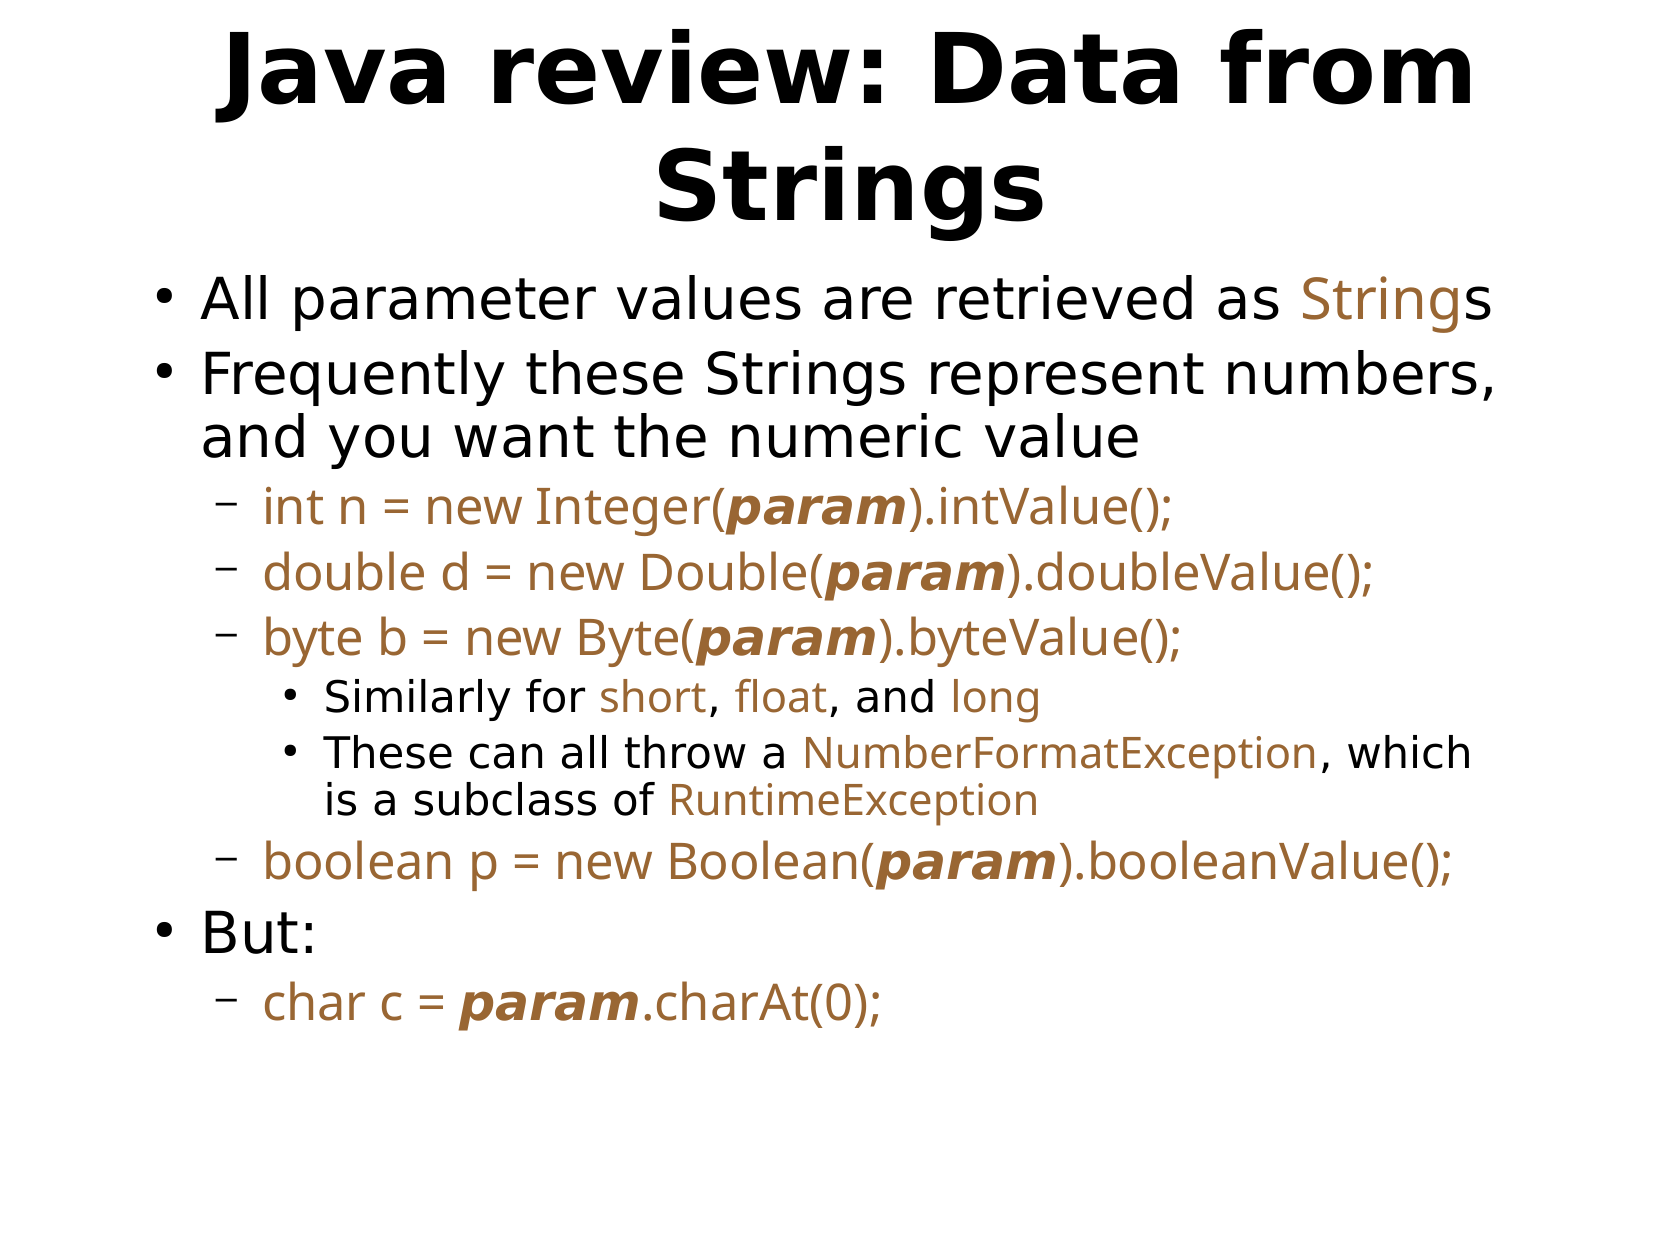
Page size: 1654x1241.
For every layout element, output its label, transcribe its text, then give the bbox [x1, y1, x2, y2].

list All parameter values are retrieved as Strings Frequently these Strings represent numbers, and you want the numeric value int n = new Integer(param).intValue(); double d = new Double(param).doubleValue(); byte b = new Byte(param).byteValue(); Similarly for short, float, and long These can all throw a NumberFormatException, which is a subclass of RuntimeException boolean p = new Boolean(param).booleanValue(); But: char c = param.charAt(0); [124, 261, 1530, 1158]
title Java review: Data from Strings [70, 41, 1630, 249]
